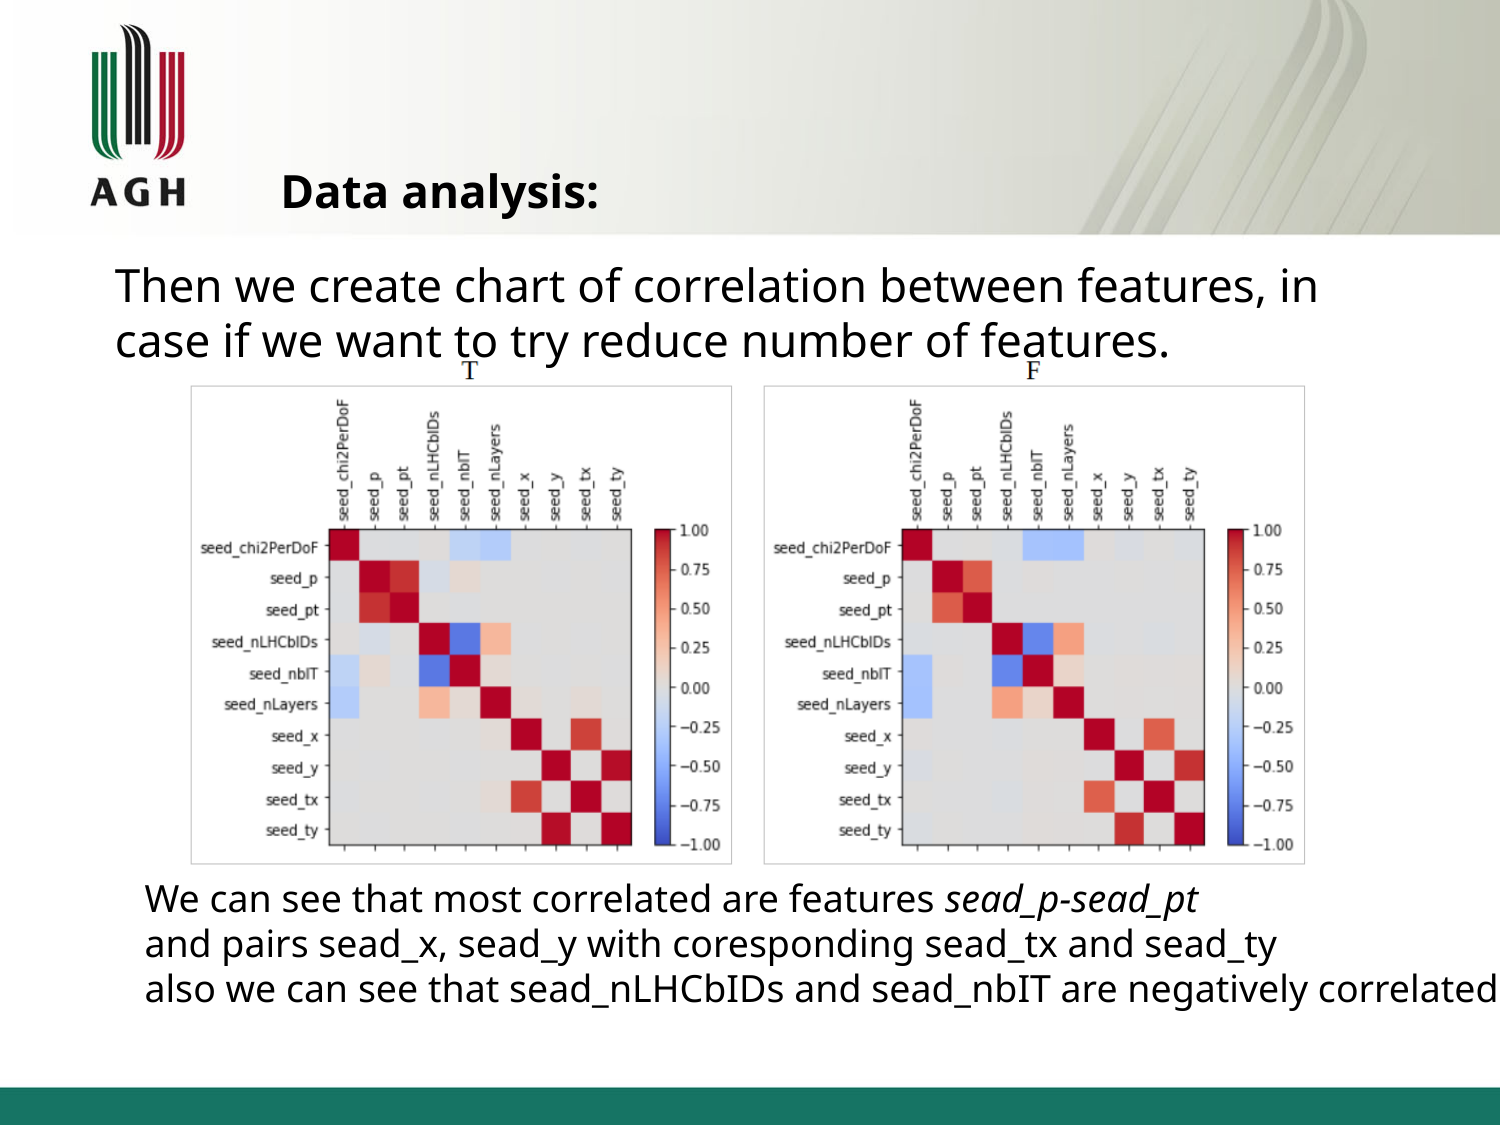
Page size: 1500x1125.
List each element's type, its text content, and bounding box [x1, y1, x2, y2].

text_box We can see that most correlated are features sead_p-sead_pt and pairs sead_x, sead_y with coresponding sead_tx and sead_ty also we can see that sead_nLHCbIDs and sead_nbIT are negatively correlated [129, 868, 1500, 1018]
picture [0, 0, 1500, 1125]
text_box Then we create chart of correlation between features, in case if we want to try reduce number of features. [100, 249, 1410, 374]
text_box Data analysis: [265, 154, 1425, 226]
